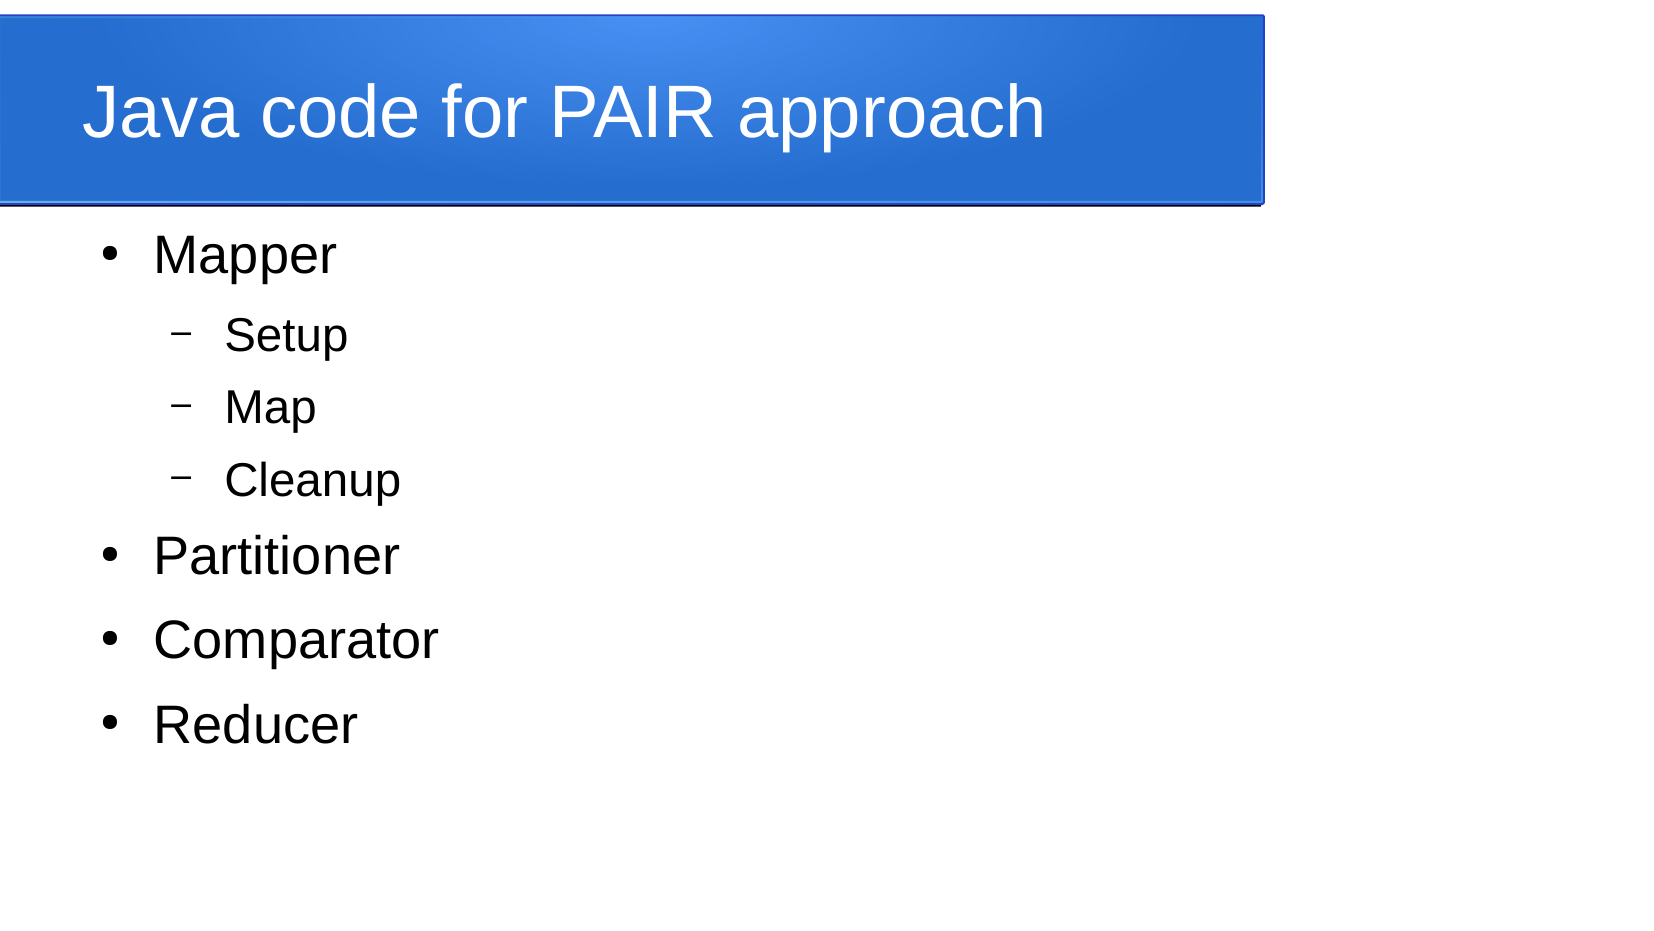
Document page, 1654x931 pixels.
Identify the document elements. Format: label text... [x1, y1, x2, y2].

list Mapper Setup Map Cleanup Partitioner Comparator Reducer [82, 224, 1571, 764]
title Java code for PAIR approach [82, 35, 1235, 189]
